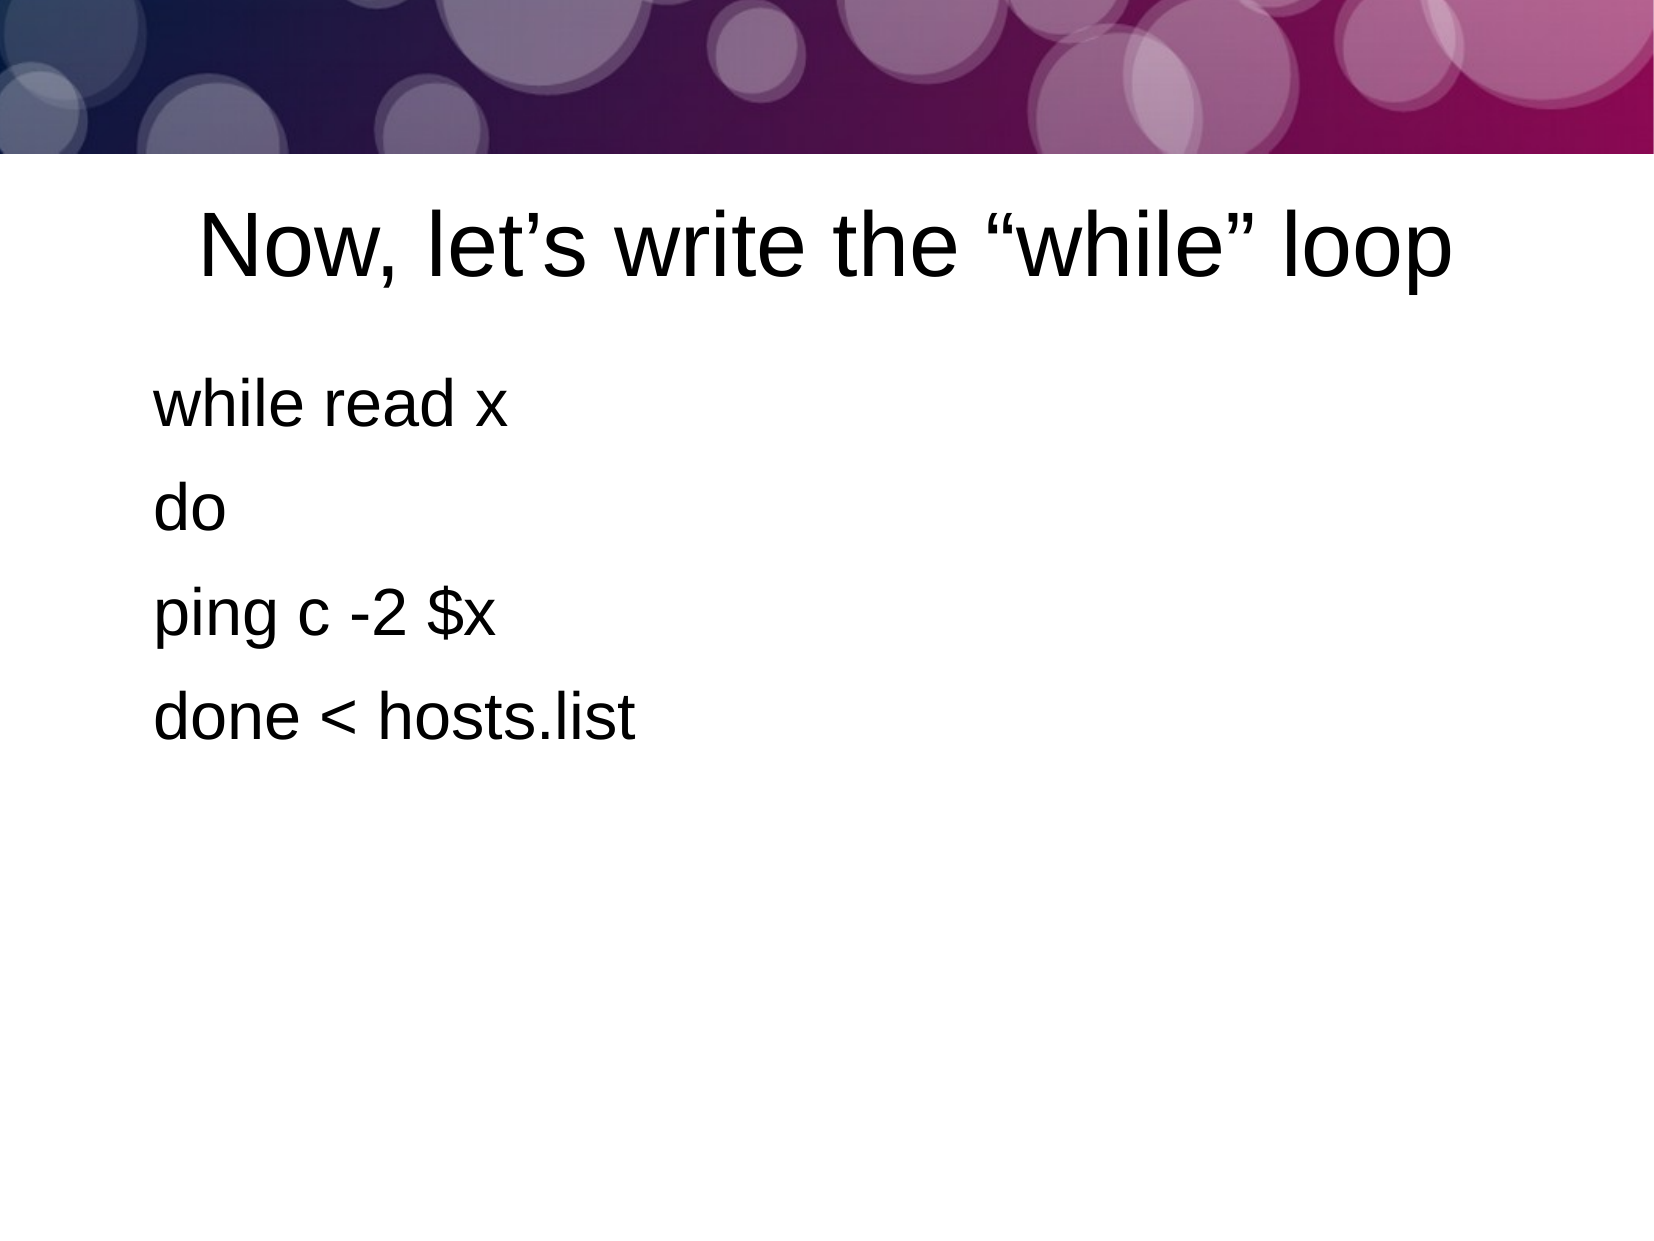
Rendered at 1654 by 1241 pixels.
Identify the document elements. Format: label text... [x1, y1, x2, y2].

picture [0, 0, 1654, 154]
list while read x do ping c -2 $x done < hosts.list [82, 366, 1571, 1087]
title Now, let’s write the “while” loop [82, 159, 1571, 331]
